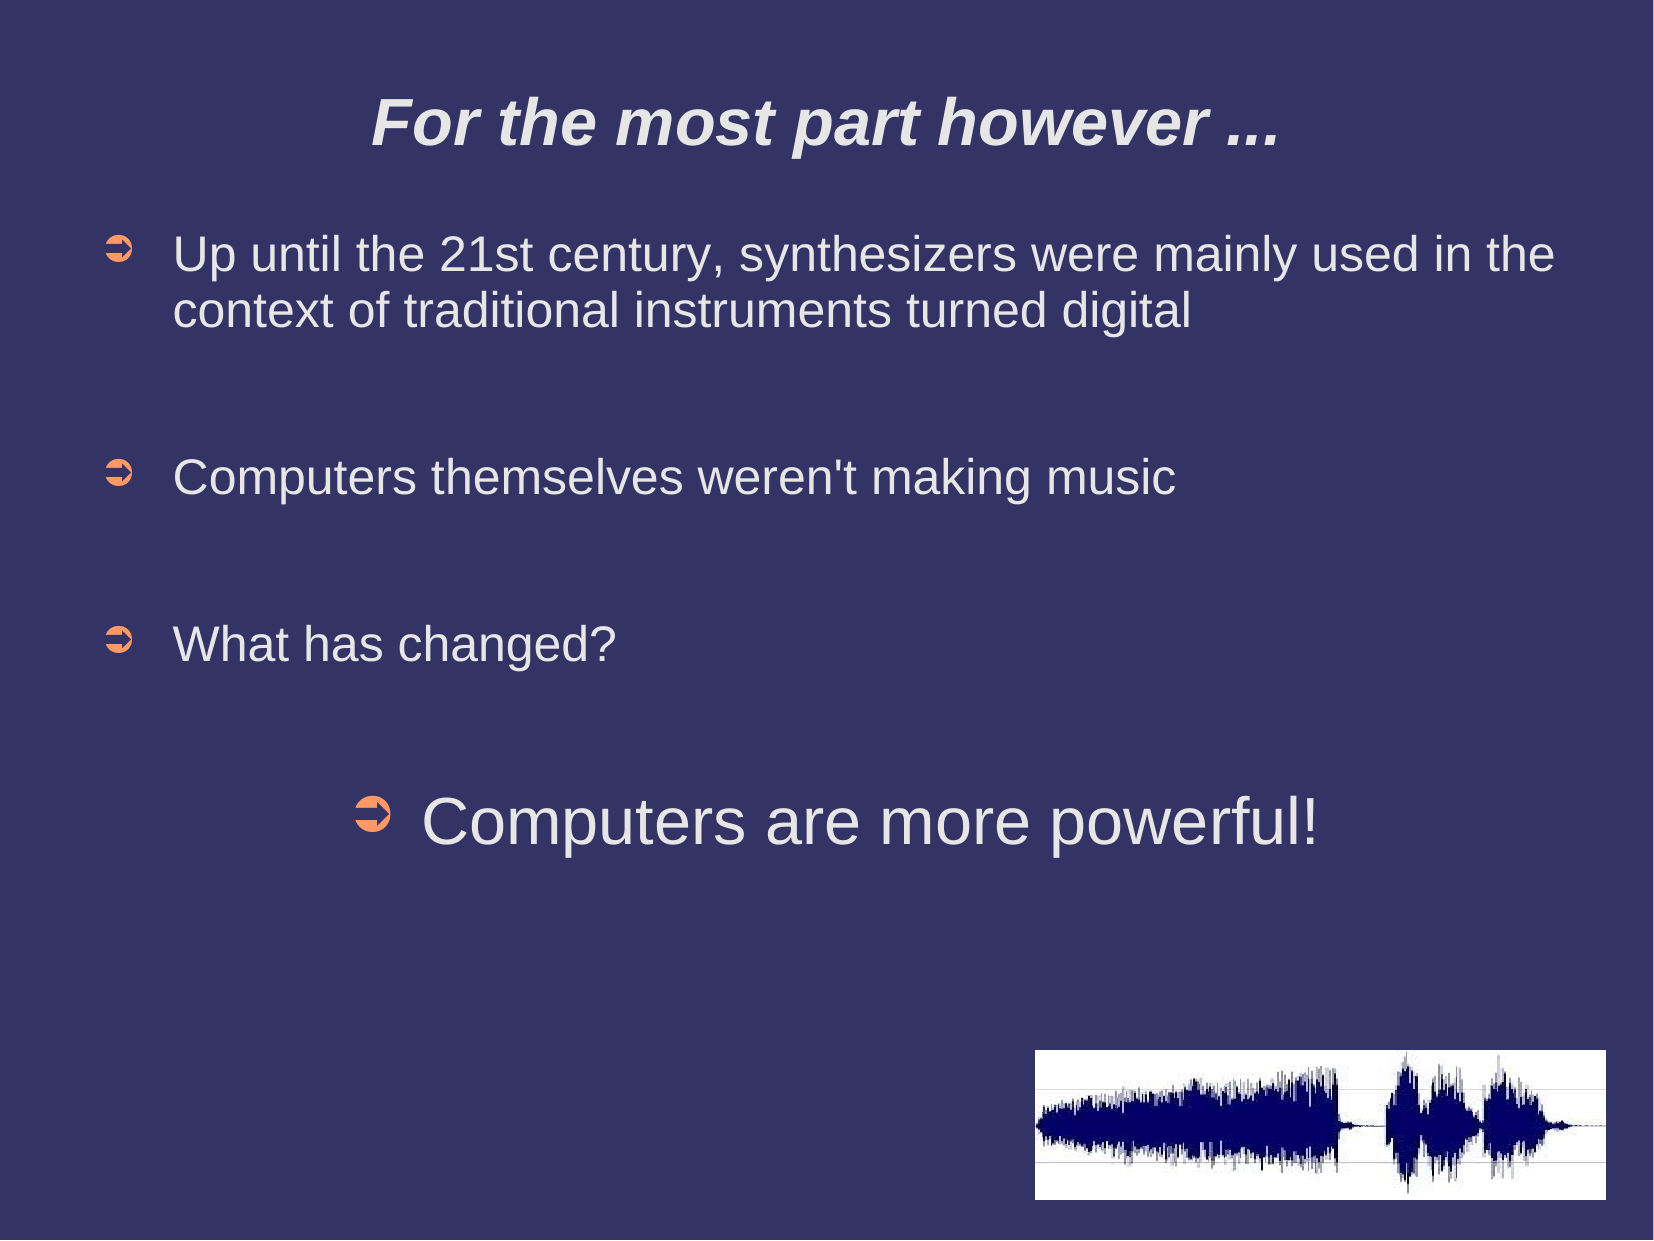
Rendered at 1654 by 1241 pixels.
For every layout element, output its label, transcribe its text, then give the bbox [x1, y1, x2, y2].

picture [1035, 1050, 1606, 1200]
title For the most part however ... [121, 19, 1534, 226]
list Up until the 21st century, synthesizers were mainly used in the context of traditional instruments turned digital Computers themselves weren't making music What has changed? Computers are more powerful! [90, 226, 1570, 1126]
